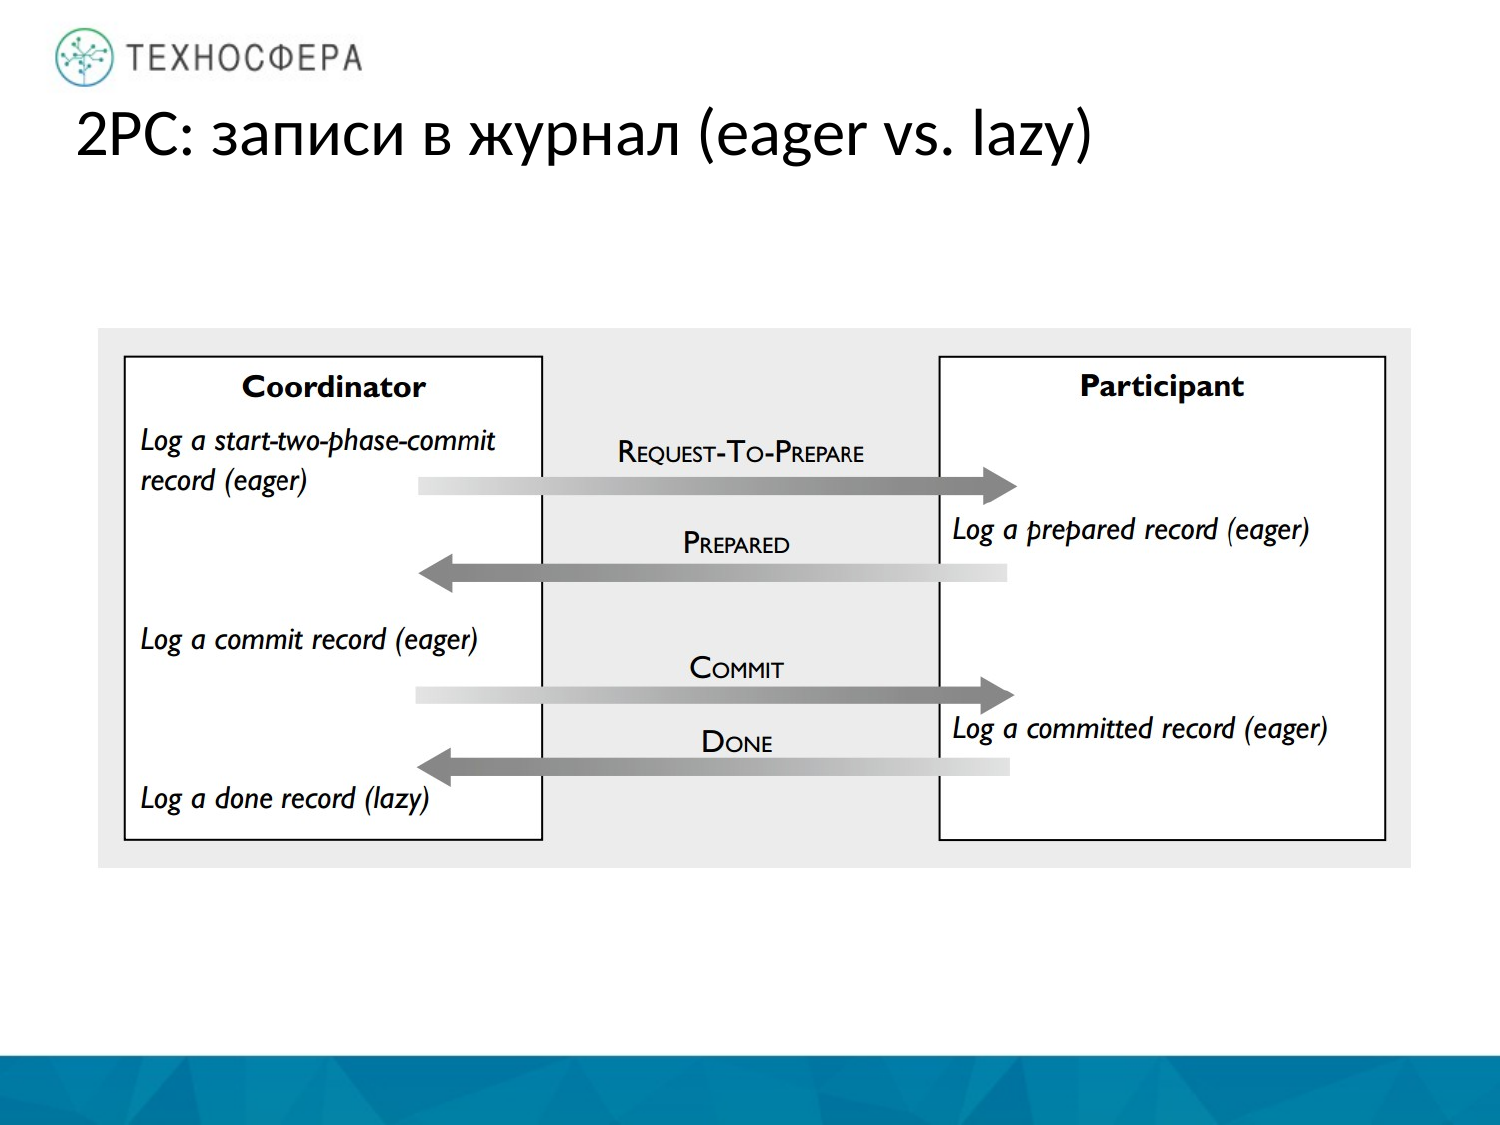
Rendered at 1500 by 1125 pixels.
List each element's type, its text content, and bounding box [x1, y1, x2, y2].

picture [0, 0, 1500, 1057]
title 2PC: записи в журнал (eager vs. lazy) [75, 45, 1425, 233]
